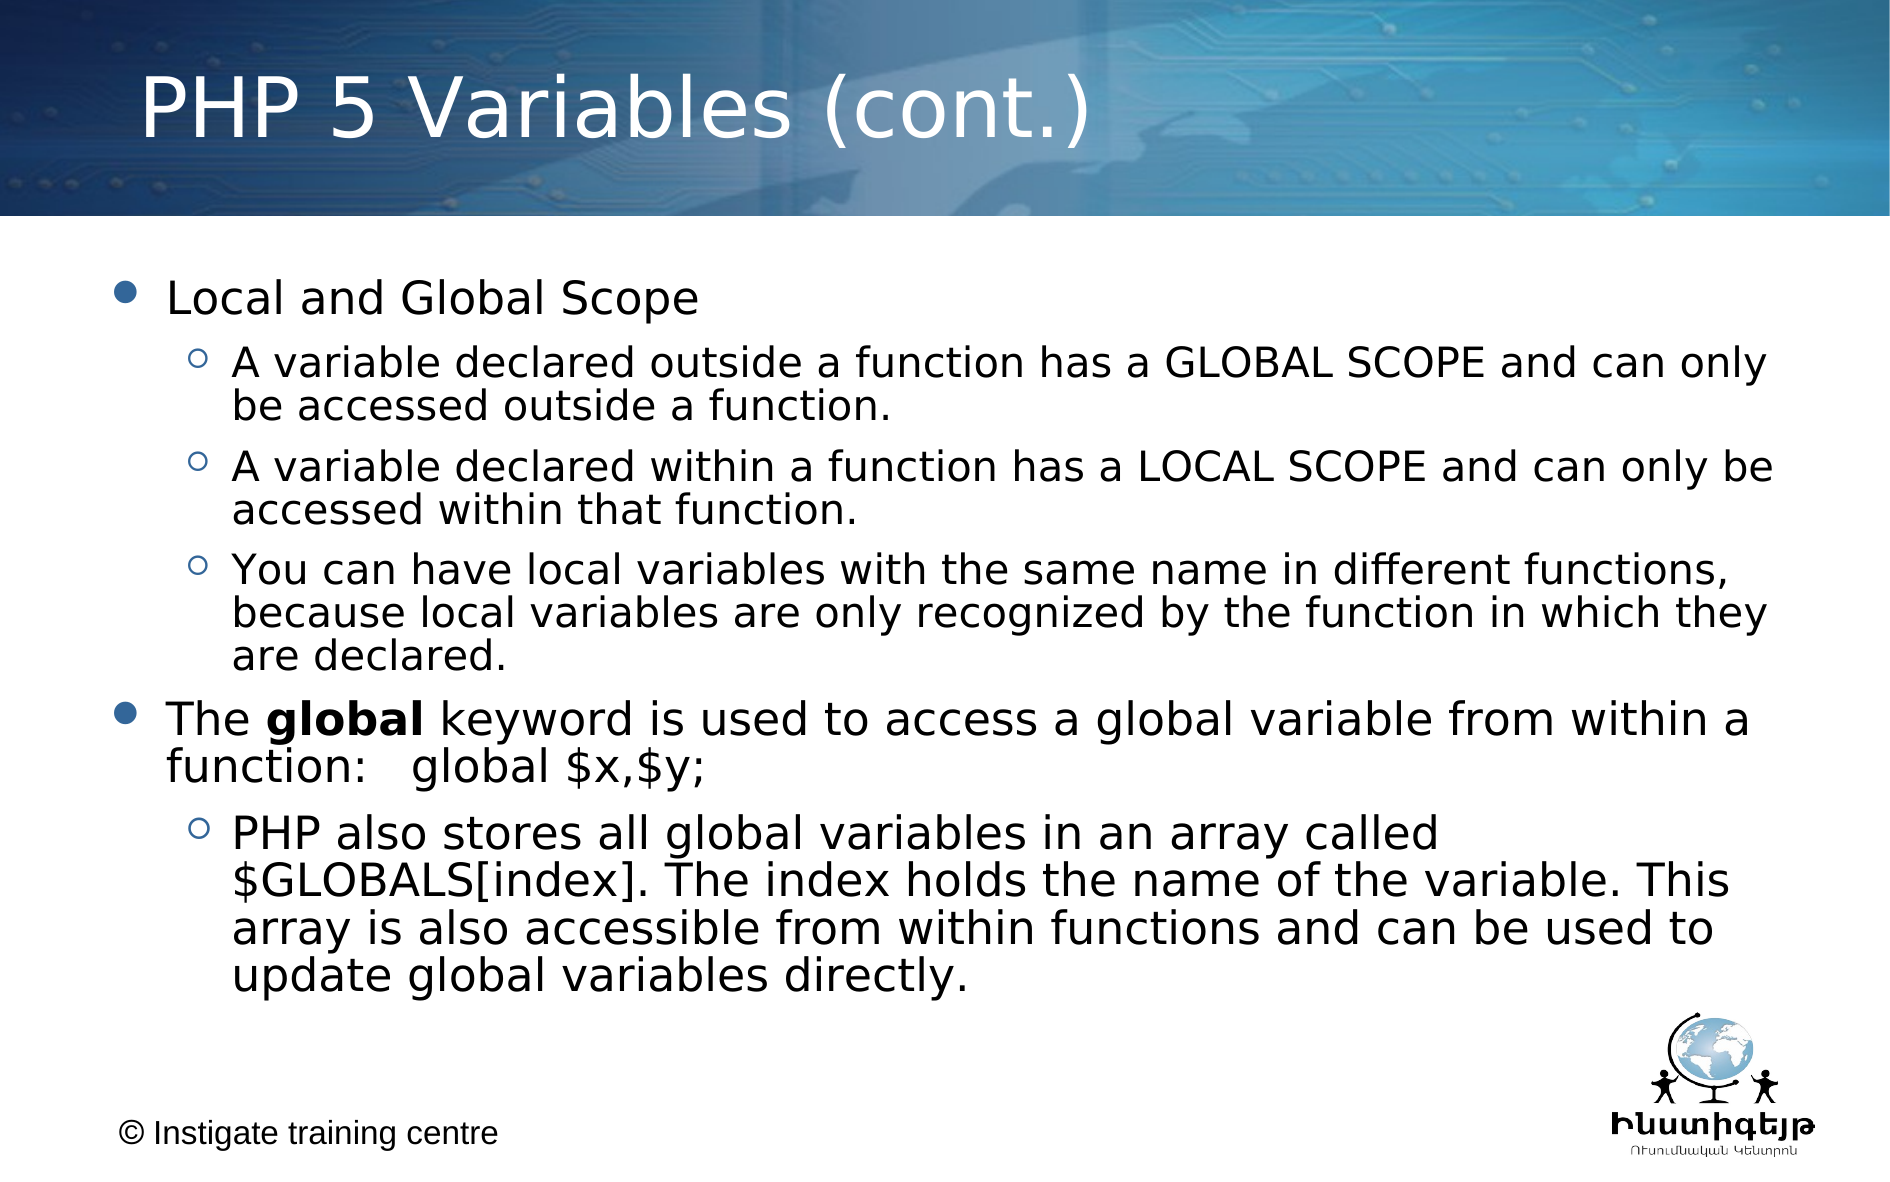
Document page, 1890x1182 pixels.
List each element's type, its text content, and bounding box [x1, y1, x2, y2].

text_box PHP 5 Variables (cont.) [138, 82, 1801, 87]
picture [0, 0, 1890, 216]
list Local and Global Scope A variable declared outside a function has a GLOBAL SCOPE and can only be accessed outside a function. A variable declared within a function has a LOCAL SCOPE and can only be accessed within that function. You can have local variables with the same name in different functions, because local variables are only recognized by the function in which they are declared. The global keyword is used to access a global variable from within a function: global $x,$y; PHP also stores all global variables in an array called $GLOBALS[index]. The index holds the name of the variable. This array is also accessible from within functions and can be used to update global variables directly. [110, 276, 1801, 304]
picture [1612, 1012, 1815, 1157]
